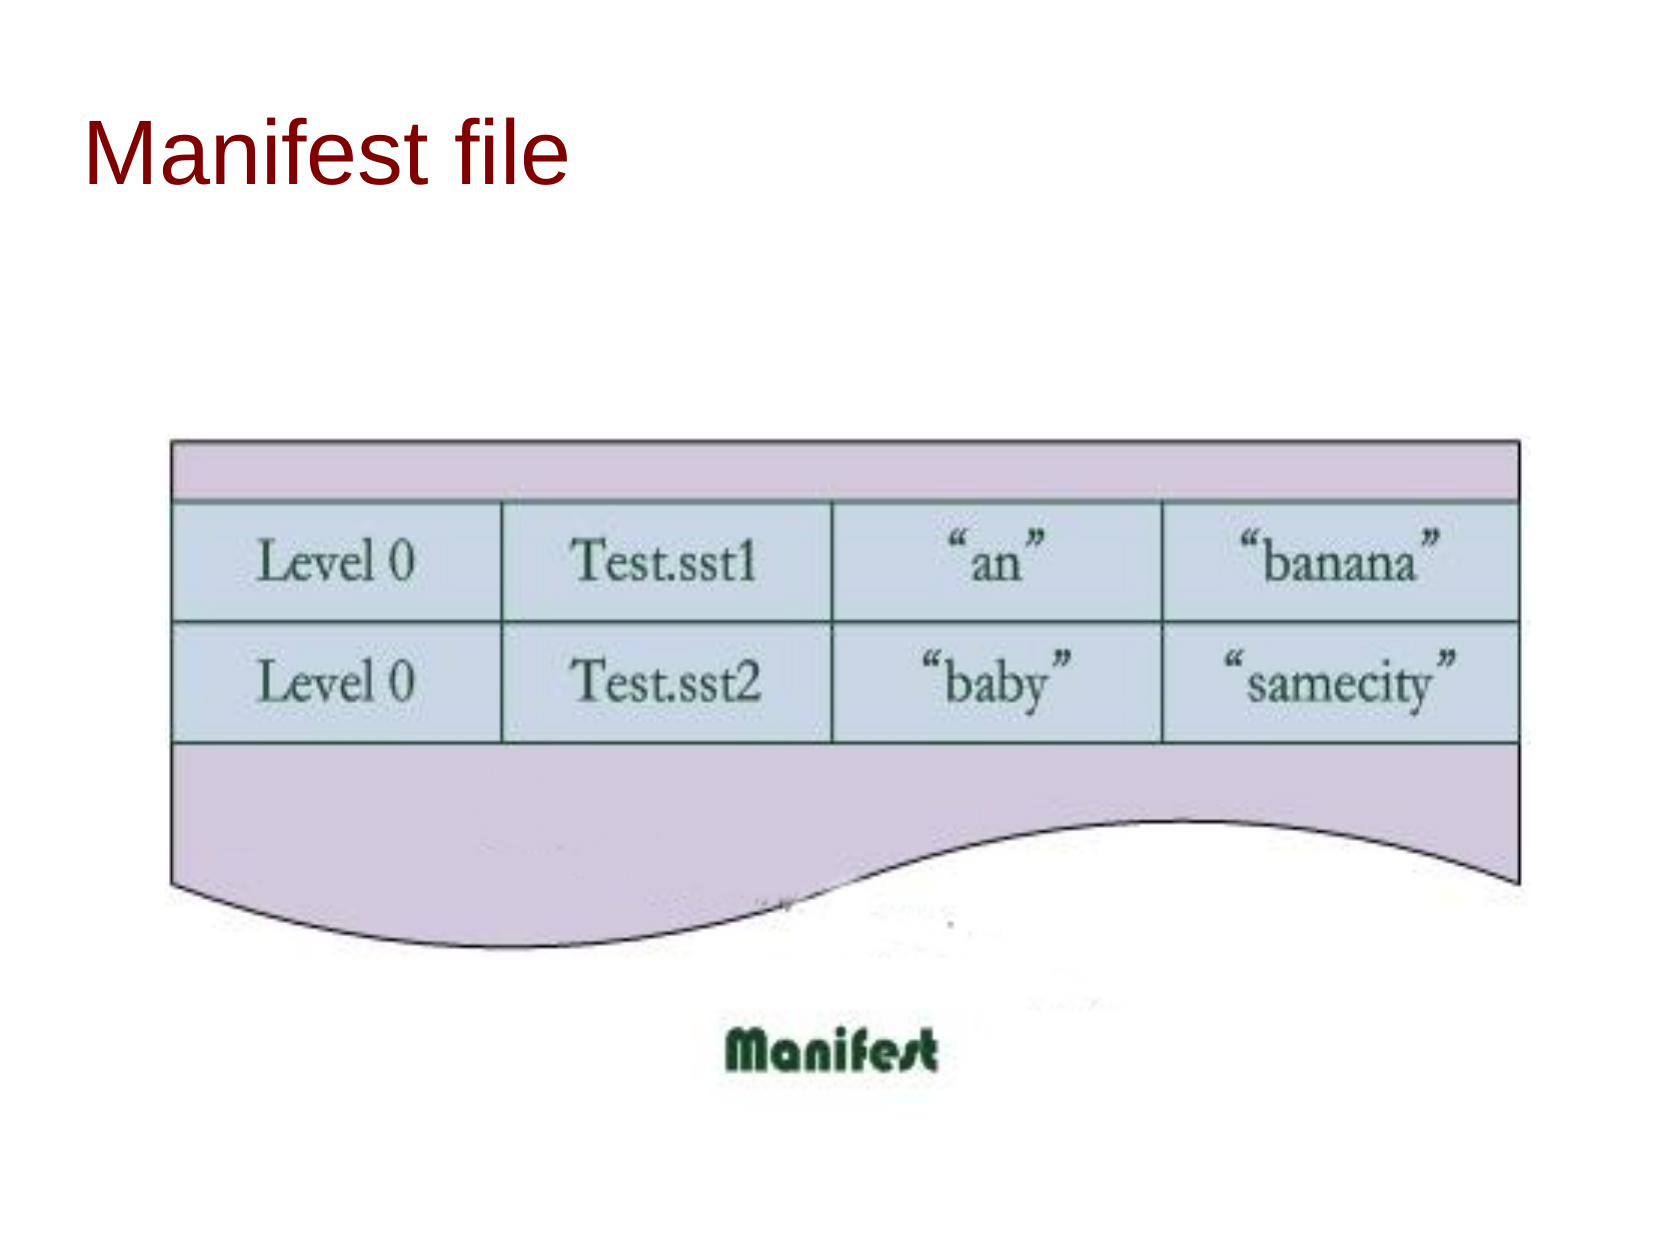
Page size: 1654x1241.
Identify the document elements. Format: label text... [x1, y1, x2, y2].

picture [165, 434, 1531, 1111]
title Manifest file [82, 49, 1571, 257]
